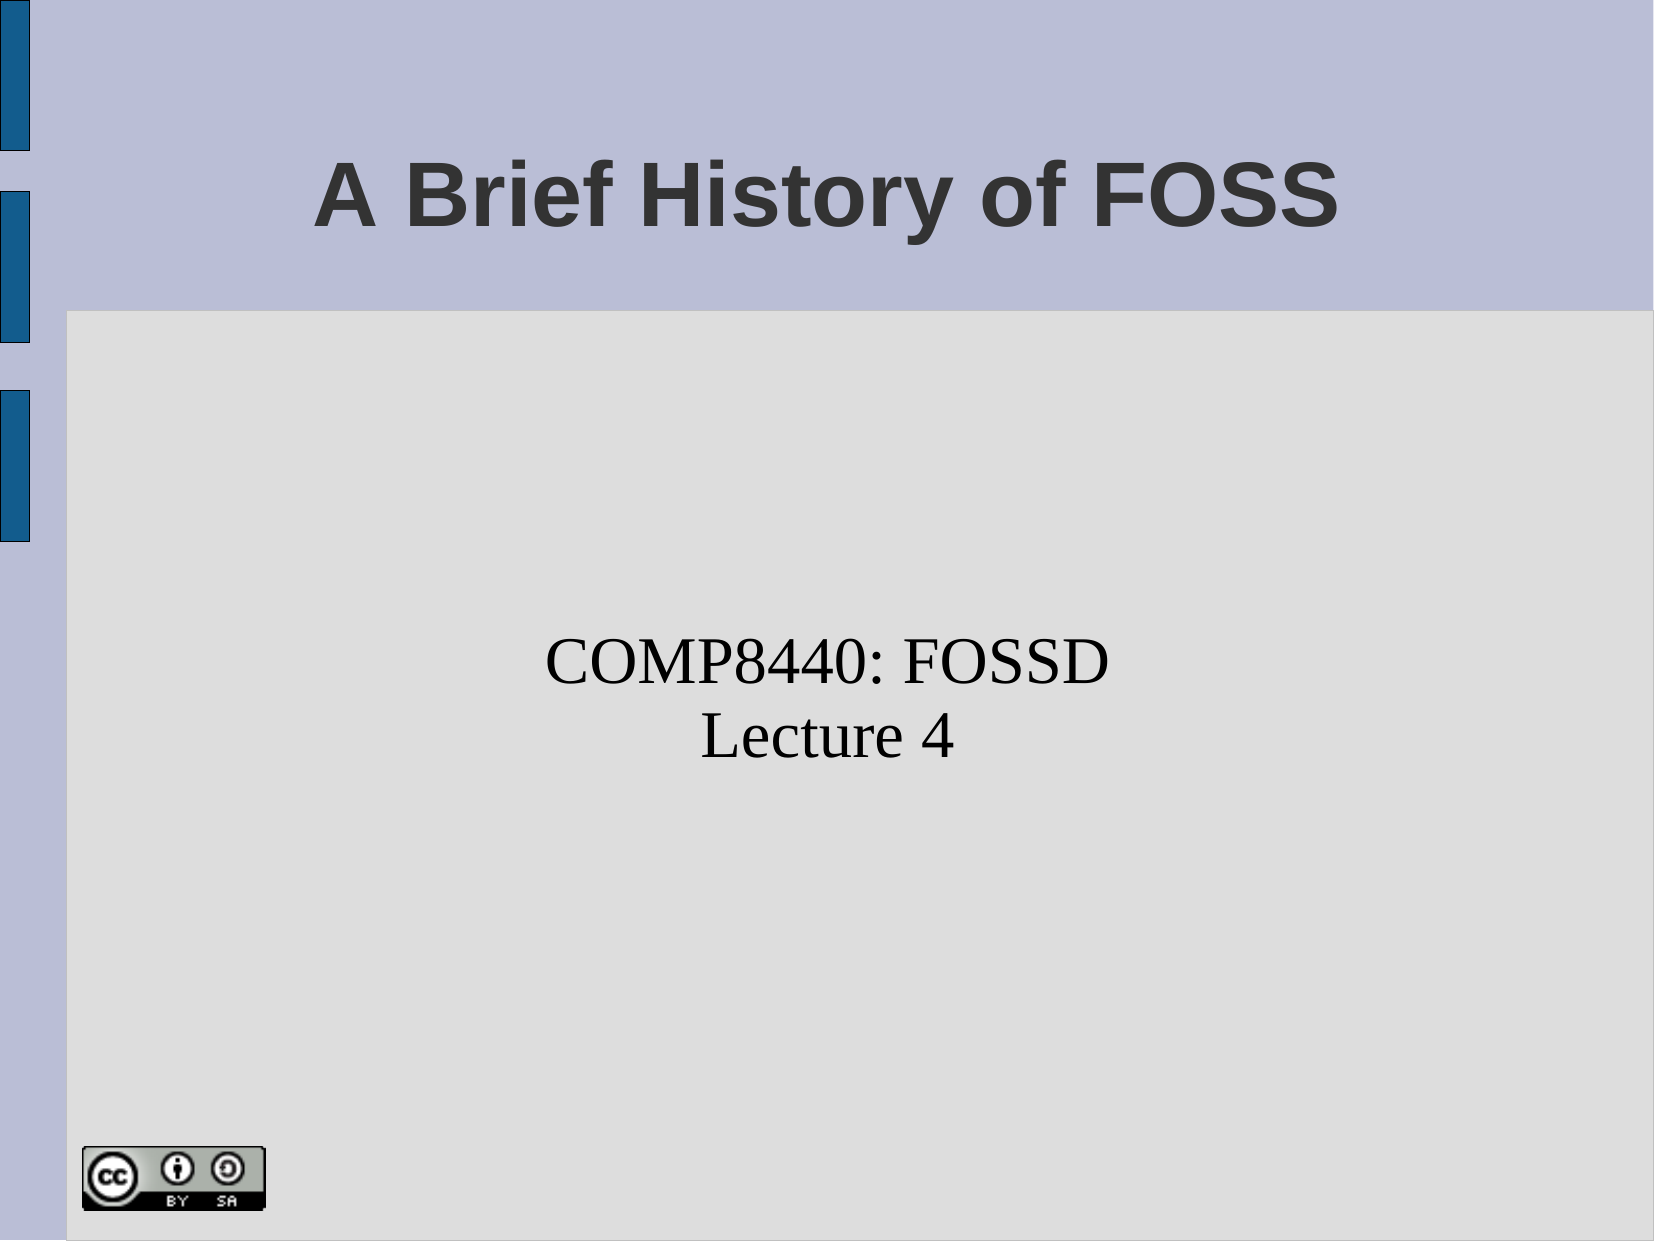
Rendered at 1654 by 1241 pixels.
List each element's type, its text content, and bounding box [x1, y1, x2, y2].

picture [82, 1146, 266, 1211]
subtitle COMP8440: FOSSD Lecture 4 [121, 344, 1534, 1127]
title A Brief History of FOSS [121, 91, 1534, 299]
